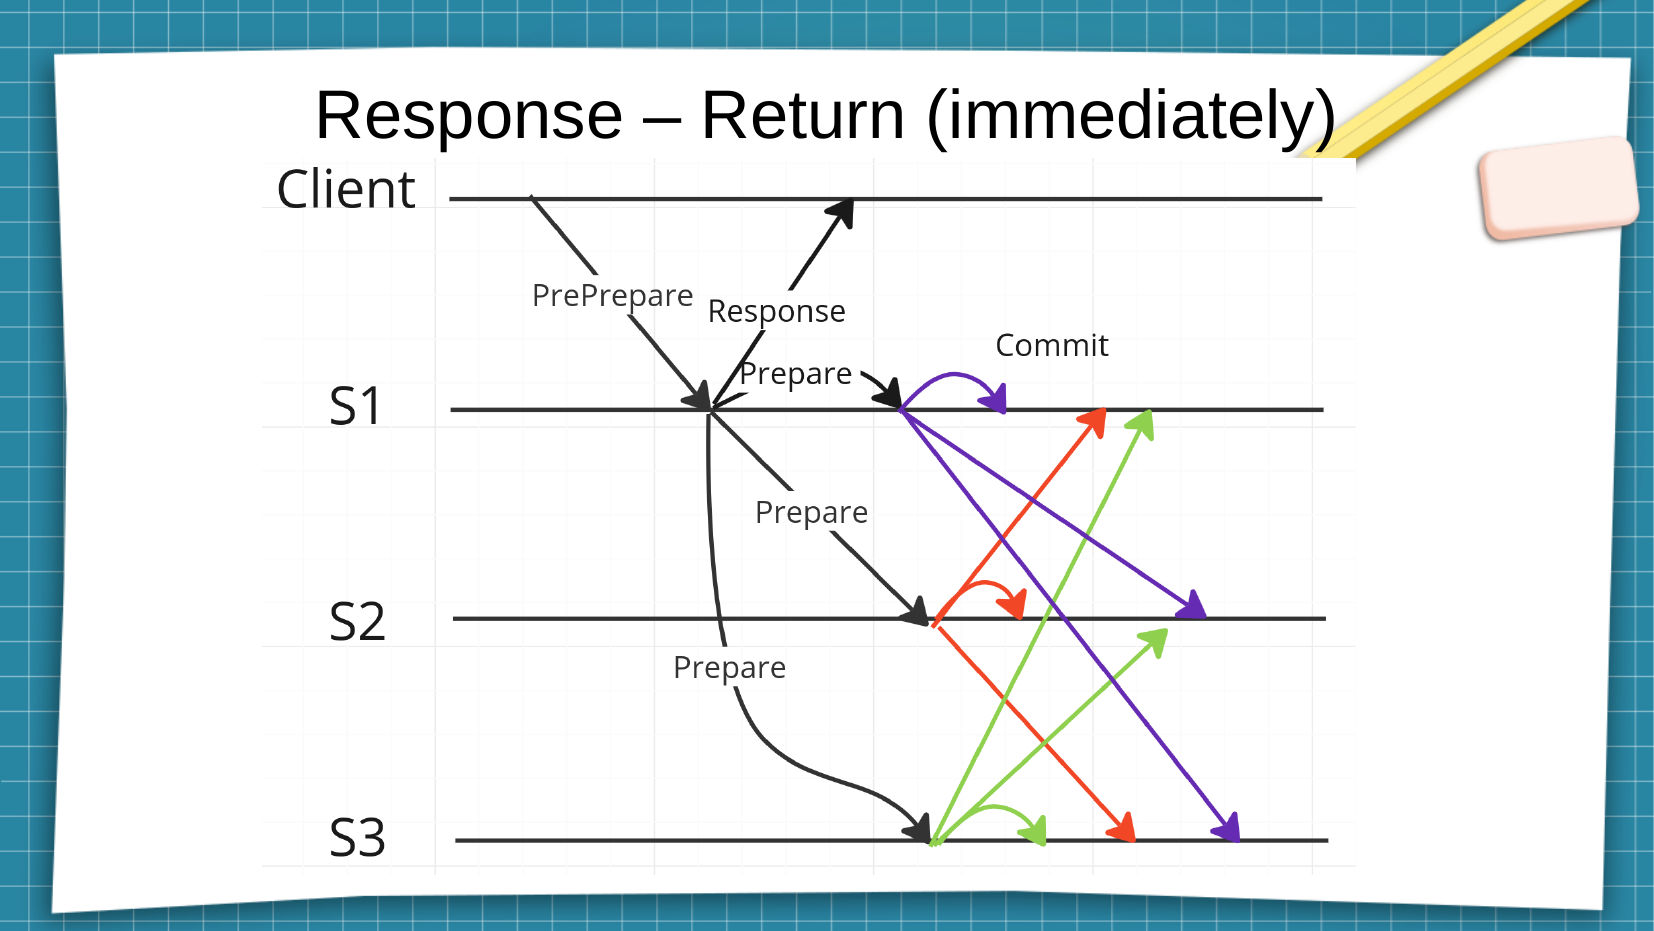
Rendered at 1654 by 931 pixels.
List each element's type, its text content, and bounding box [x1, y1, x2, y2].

picture [0, 0, 1654, 931]
title Response – Return (immediately) [82, 37, 1571, 193]
